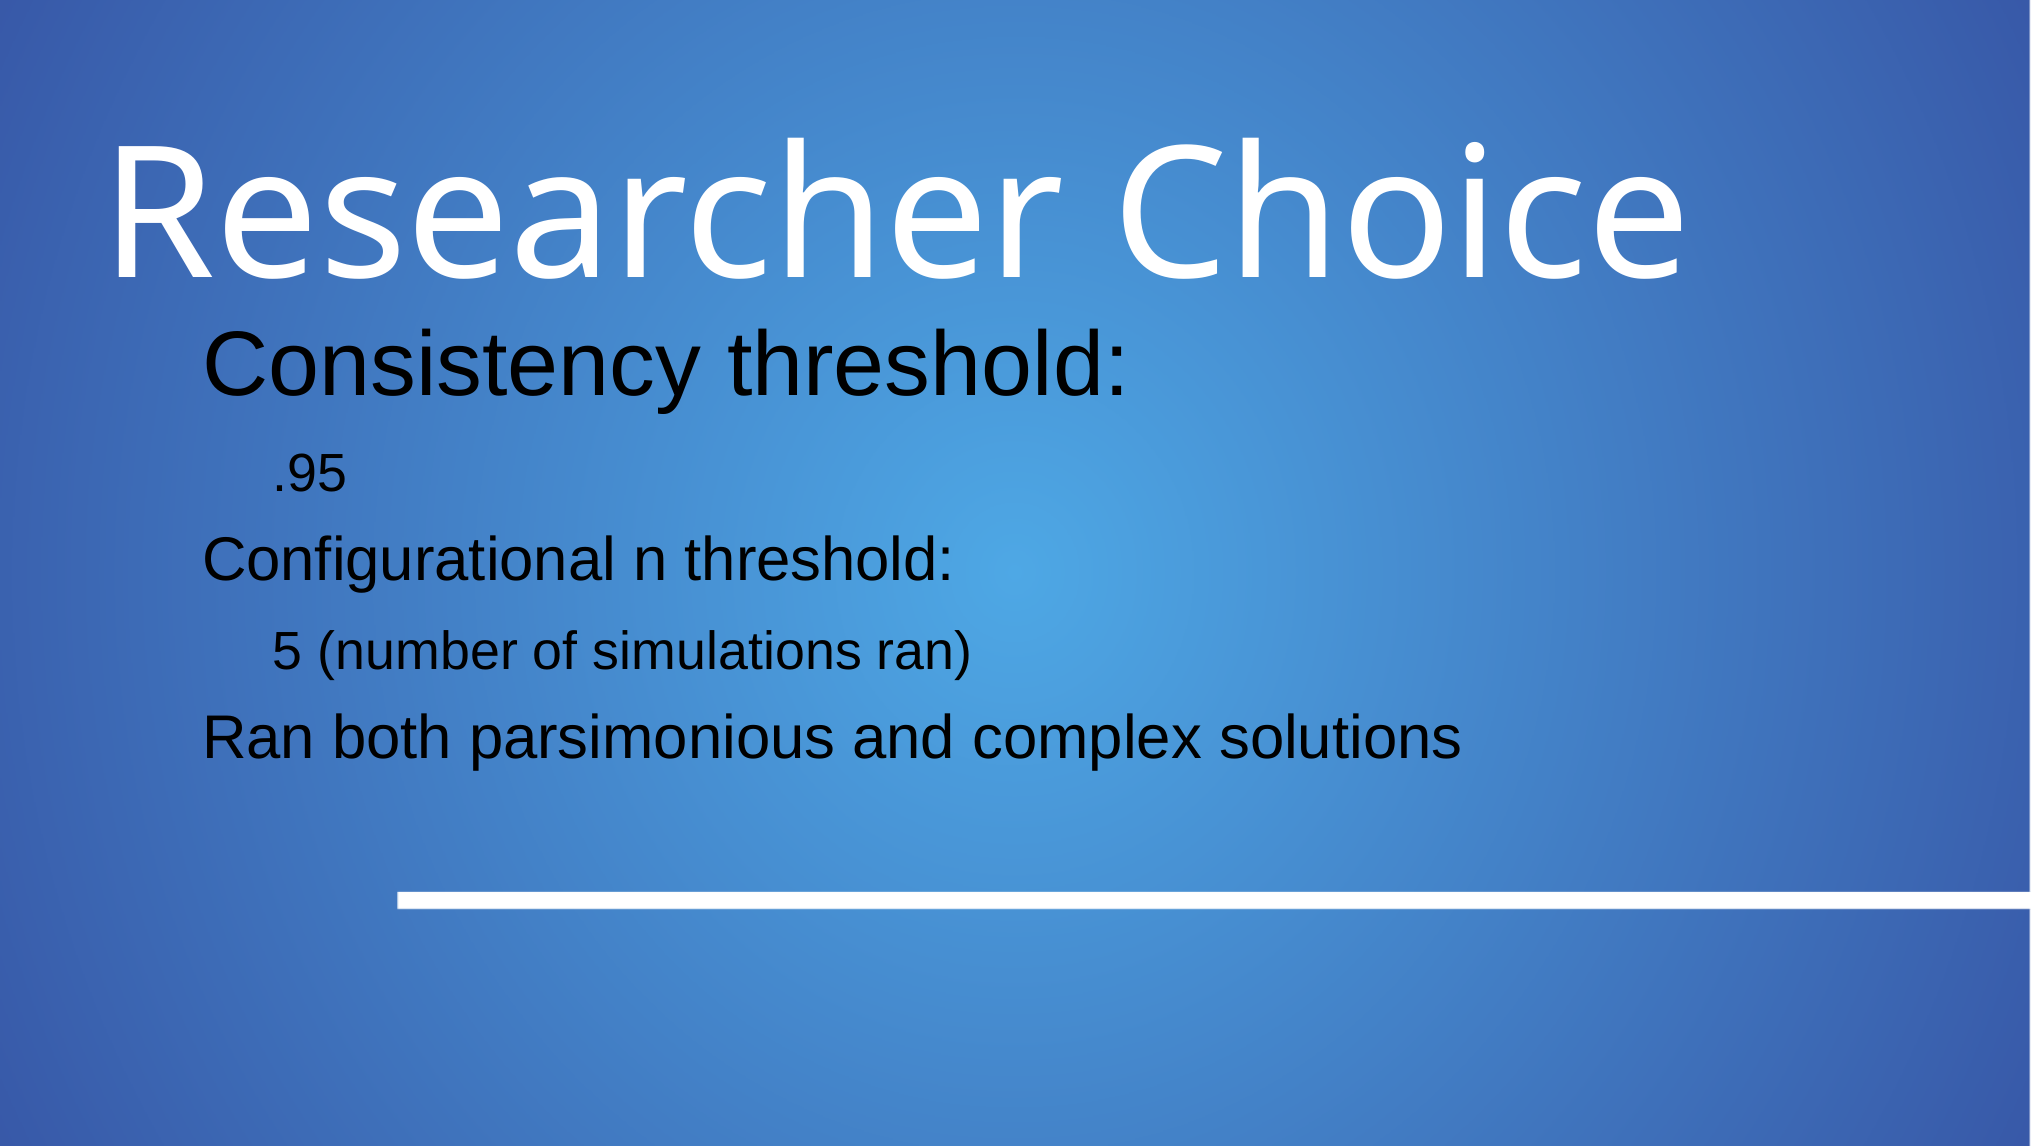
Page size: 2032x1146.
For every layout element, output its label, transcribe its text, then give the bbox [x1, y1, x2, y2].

list Consistency threshold: .95 Configurational n threshold: 5 (number of simulations ran) Ran both parsimonious and complex solutions [131, 312, 2032, 868]
picture [0, 0, 2032, 1146]
title Researcher Choice [101, 45, 1930, 367]
